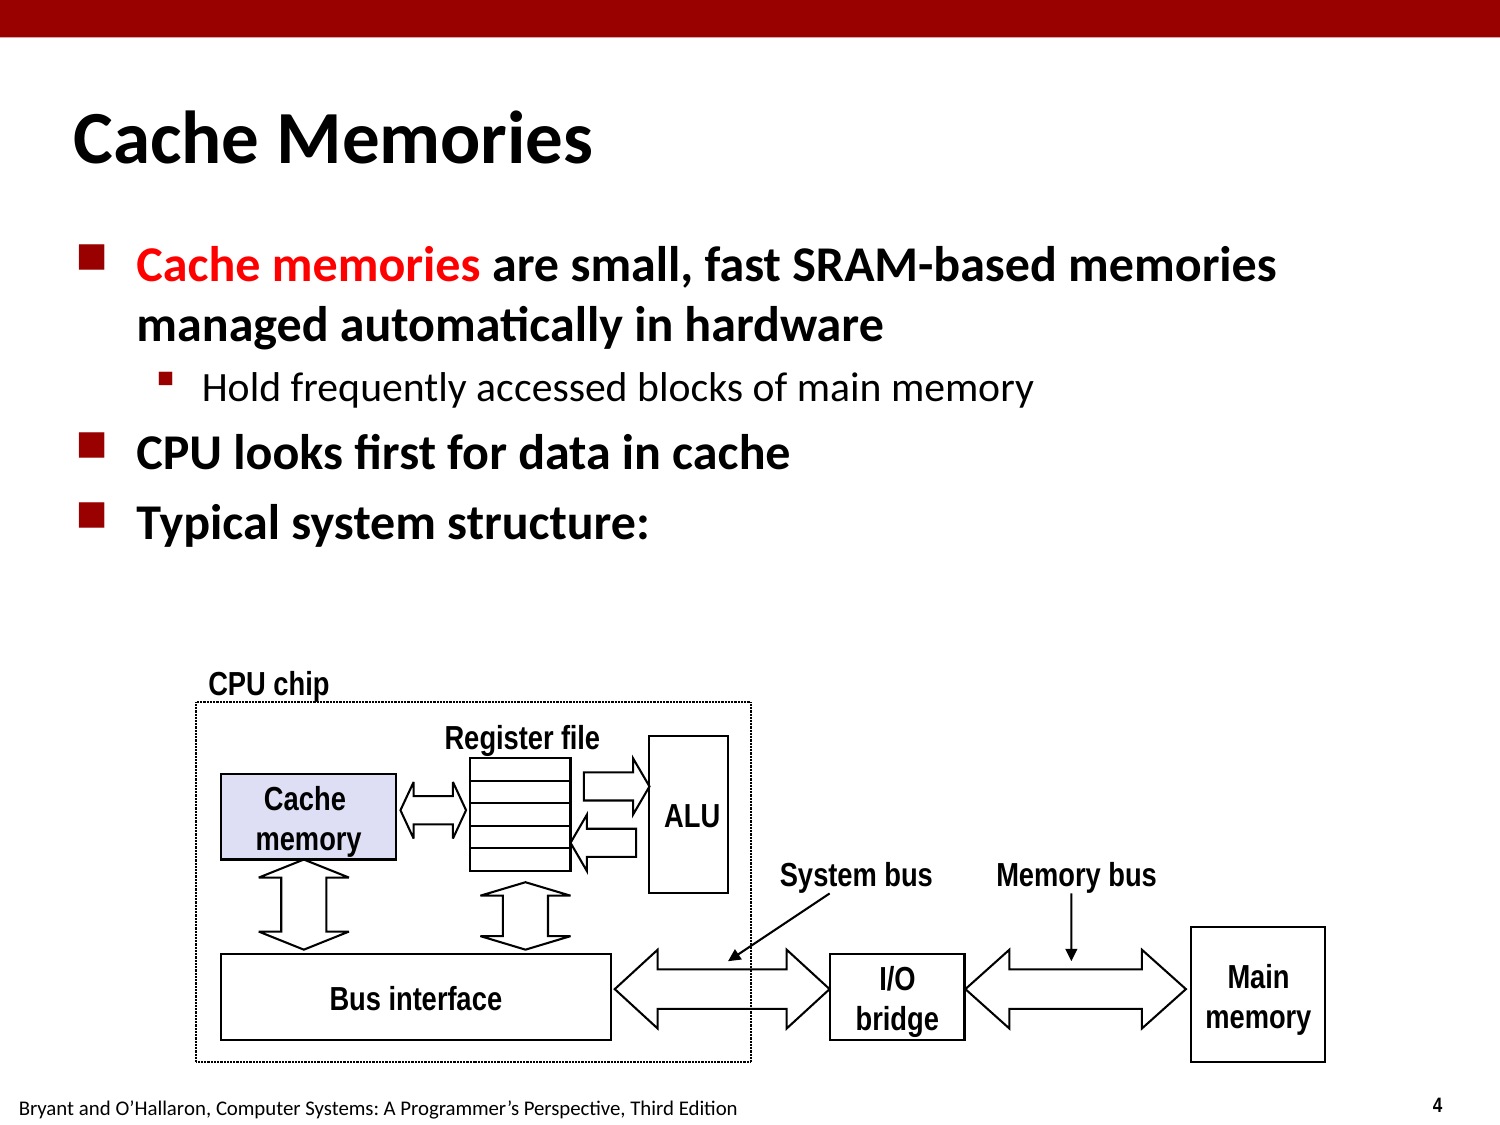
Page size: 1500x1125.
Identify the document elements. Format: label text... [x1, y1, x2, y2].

text_box I/O bridge [830, 954, 965, 1040]
text_box Register file [429, 708, 616, 764]
text_box ALU [649, 735, 729, 894]
list Cache memories are small, fast SRAM-based memories managed automatically in hardware Hold frequently accessed blocks of main memory CPU looks first for data in cache Typical system structure: [618, 954, 751, 1024]
list Cache memories are small, fast SRAM-based memories managed automatically in hardware Hold frequently accessed blocks of main memory CPU looks first for data in cache Typical system structure: [752, 954, 827, 1024]
title Cache Memories [58, 71, 1304, 197]
text_box CPU chip [193, 654, 345, 710]
text_box Cache memory [221, 774, 397, 860]
list Cache memories are small, fast SRAM-based memories managed automatically in hardware Hold frequently accessed blocks of main memory CPU looks first for data in cache Typical system structure: [968, 953, 1183, 1025]
text_box Memory bus [981, 845, 1173, 901]
list Cache memories are small, fast SRAM-based memories managed automatically in hardware Hold frequently accessed blocks of main memory CPU looks first for data in cache Typical system structure: [65, 223, 1361, 1040]
text_box Main memory [1190, 927, 1325, 1063]
text_box System bus [764, 845, 949, 901]
text_box Bus interface [221, 954, 611, 1040]
